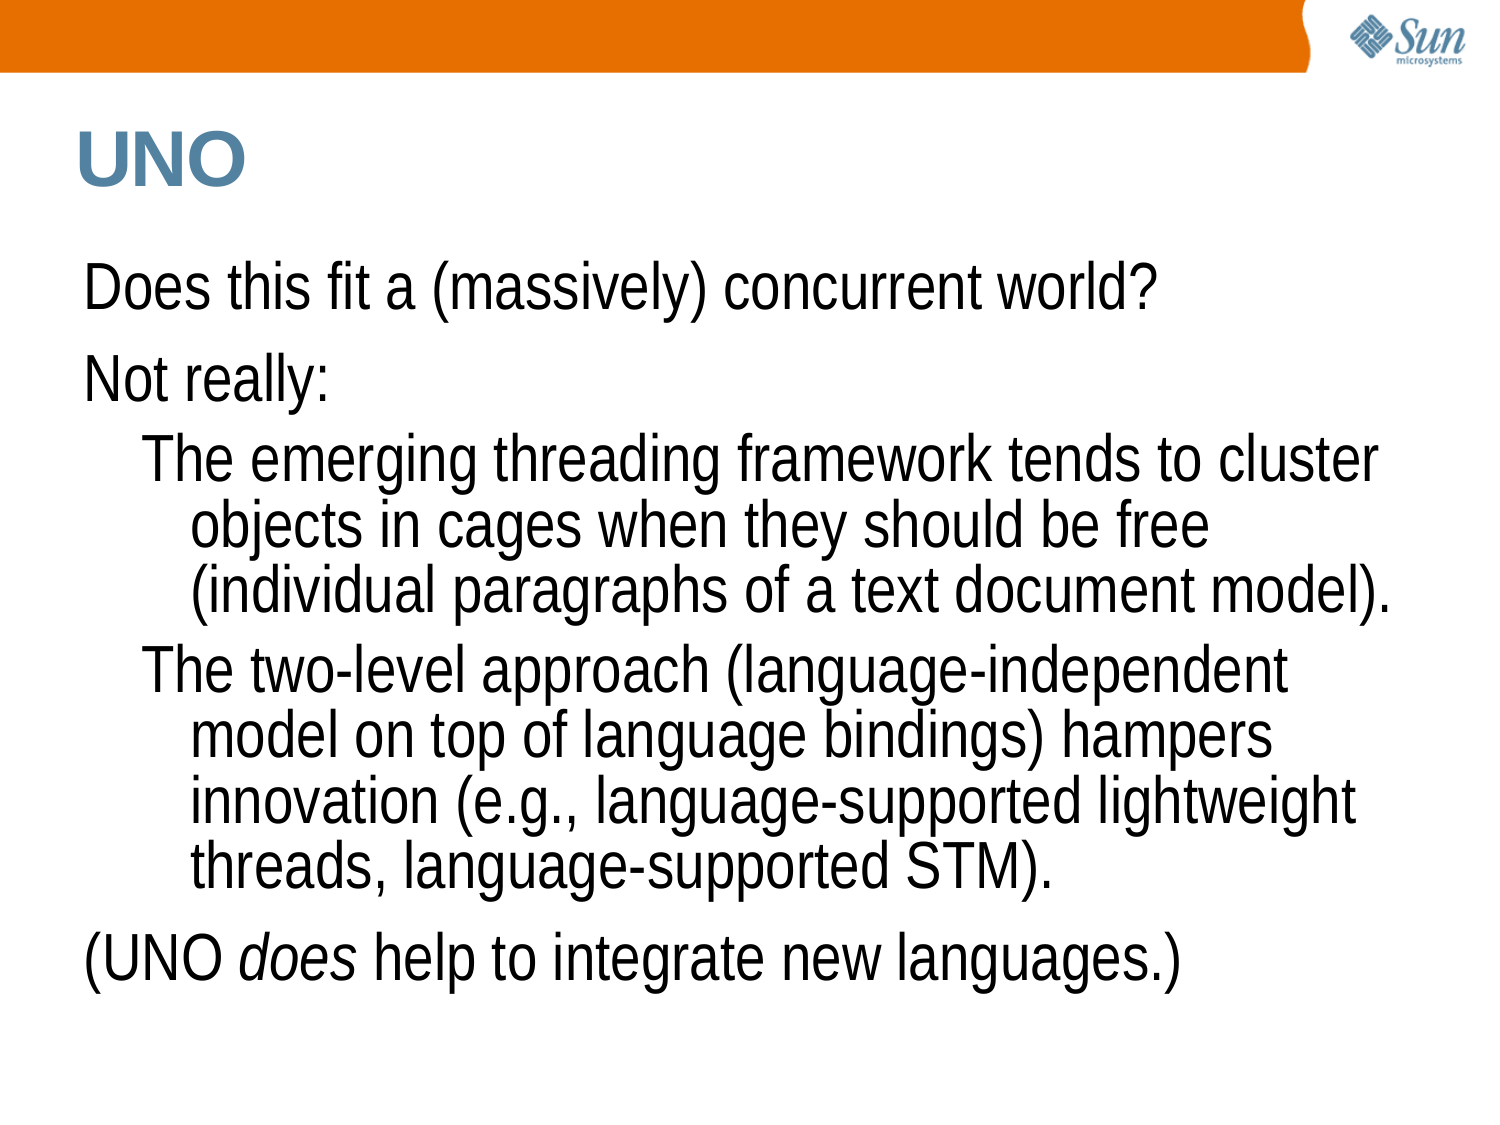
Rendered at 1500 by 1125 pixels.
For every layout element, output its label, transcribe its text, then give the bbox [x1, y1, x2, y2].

title UNO [75, 122, 1438, 227]
list Does this fit a (massively) concurrent world? Not really: The emerging threading framework tends to cluster objects in cages when they should be free (individual paragraphs of a text document model). The two-level approach (language-independent model on top of language bindings) hampers innovation (e.g., language-supported lightweight threads, language-supported STM). (UNO does help to integrate new languages.) [64, 257, 1402, 1017]
picture [0, 0, 1500, 75]
